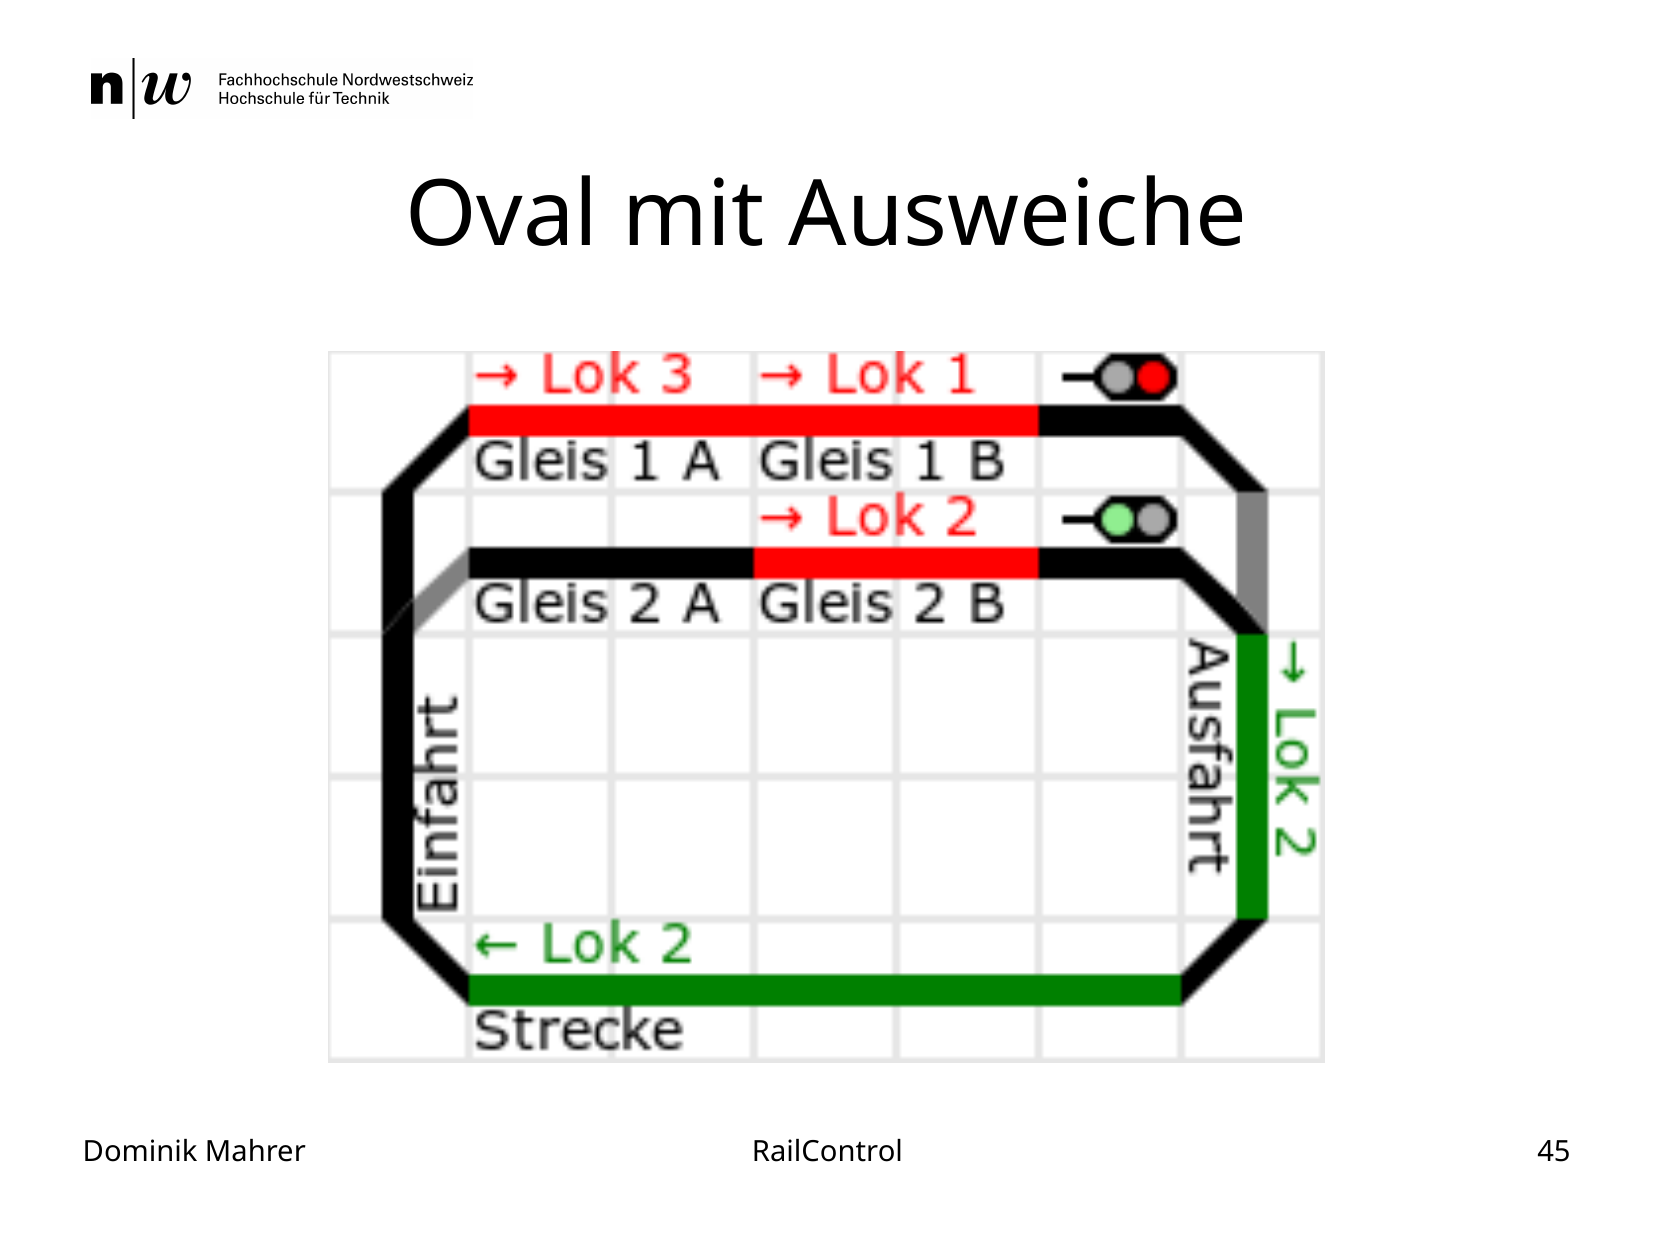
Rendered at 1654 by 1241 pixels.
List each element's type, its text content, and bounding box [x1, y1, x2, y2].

title Oval mit Ausweiche [82, 153, 1571, 267]
picture [328, 351, 1325, 1063]
picture [91, 58, 473, 119]
